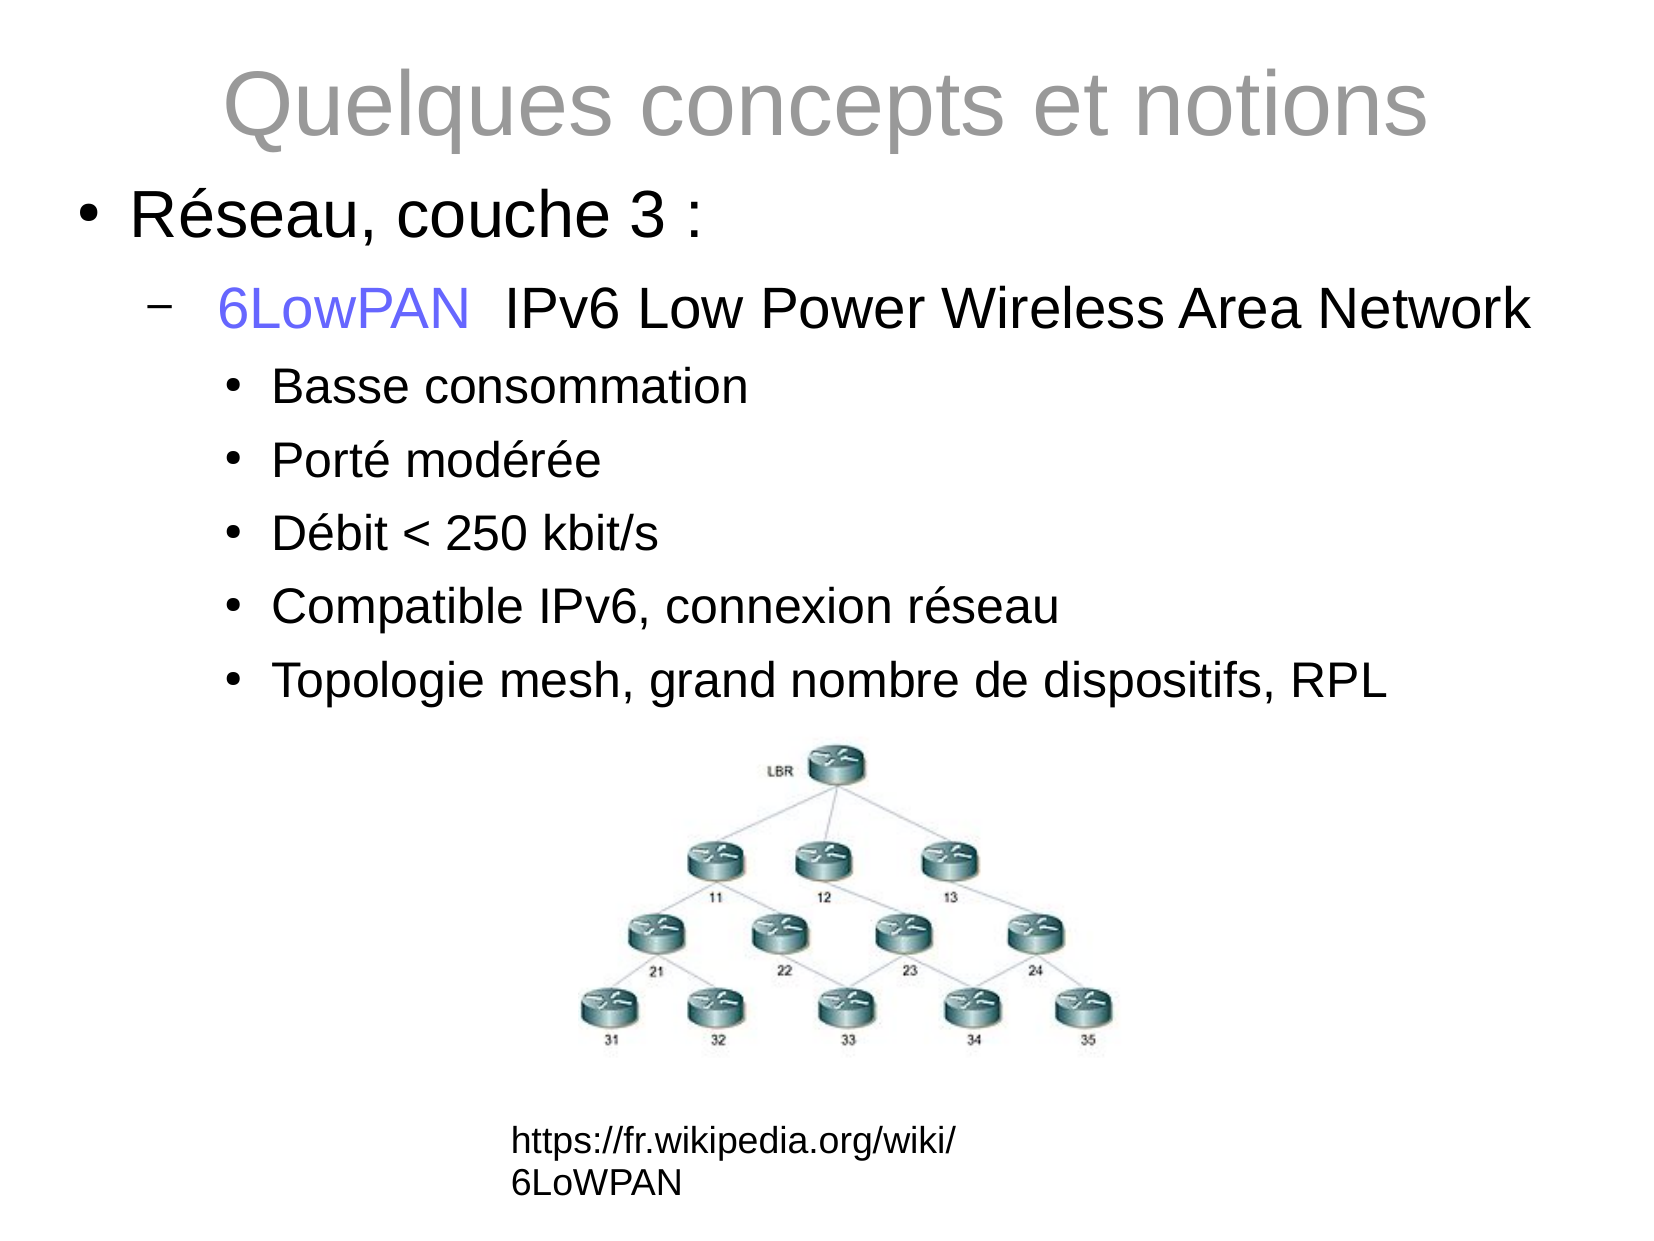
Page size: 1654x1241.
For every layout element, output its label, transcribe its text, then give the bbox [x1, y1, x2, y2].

title Quelques concepts et notions [82, 0, 1571, 208]
picture [578, 716, 1134, 1098]
text_box https://fr.wikipedia.org/wiki/6LoWPAN [496, 1112, 1143, 1170]
list Réseau, couche 3 : 6LowPAN IPv6 Low Power Wireless Area Network Basse consommation Porté modérée Débit < 250 kbit/s Compatible IPv6, connexion réseau Topologie mesh, grand nombre de dispositifs, RPL [59, 177, 1548, 897]
